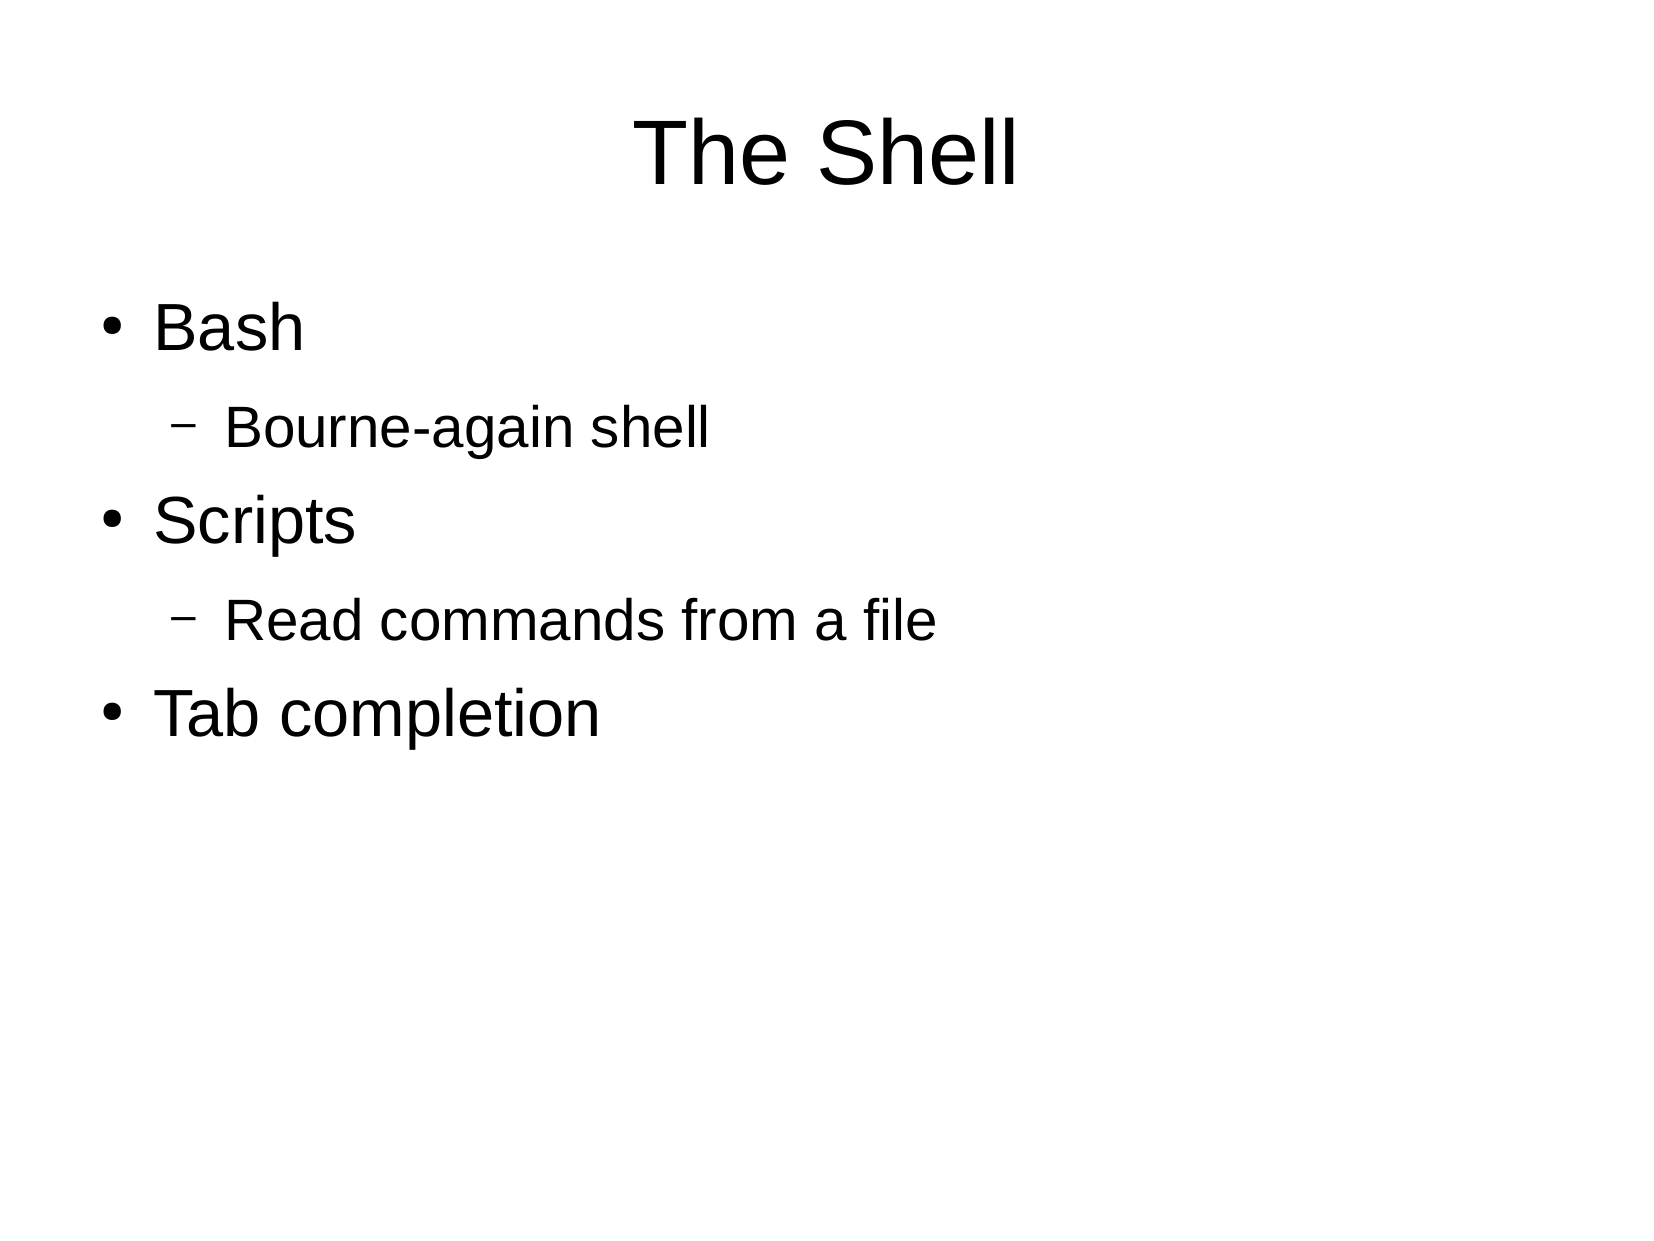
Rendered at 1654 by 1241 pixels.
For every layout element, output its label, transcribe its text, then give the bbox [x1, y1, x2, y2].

list Bash Bourne-again shell Scripts Read commands from a file Tab completion [82, 290, 1571, 1010]
title The Shell [82, 49, 1571, 257]
